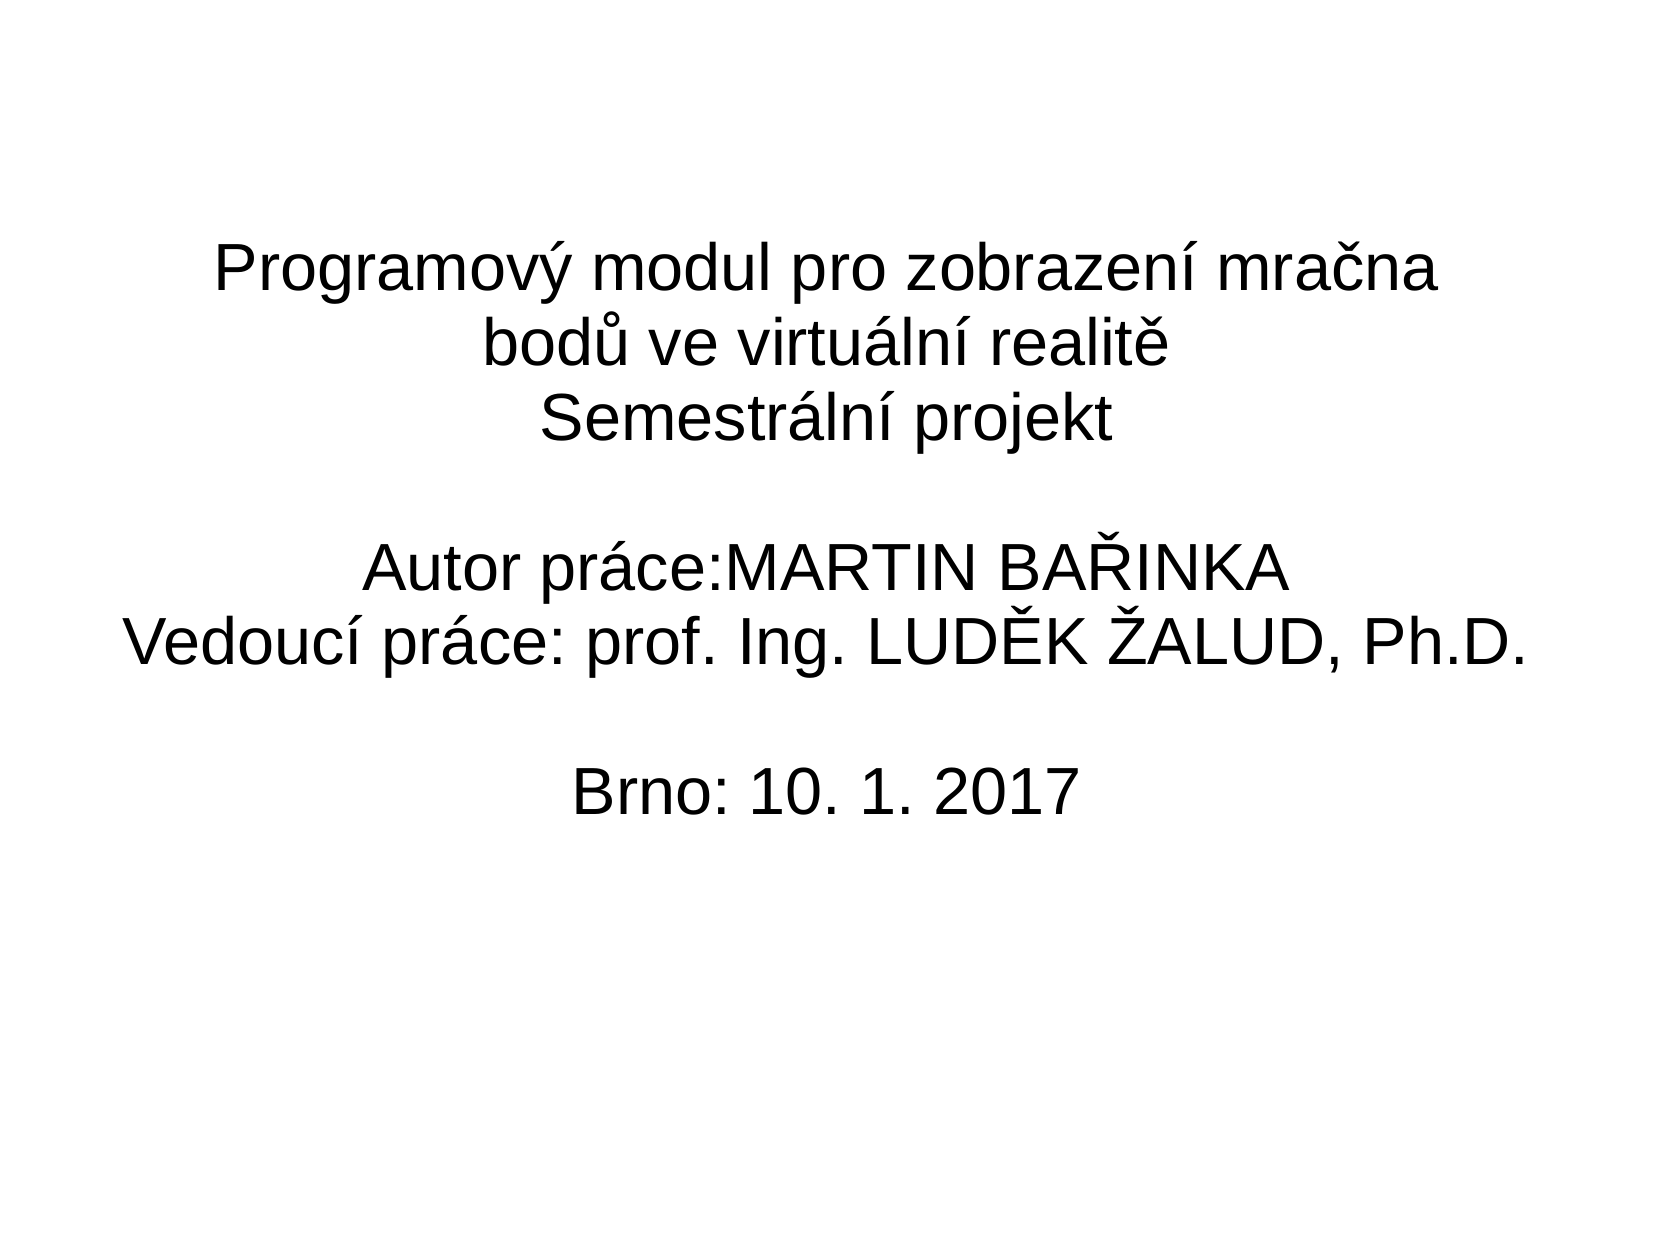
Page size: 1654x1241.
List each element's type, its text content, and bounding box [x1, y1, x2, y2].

text_box Programový modul pro zobrazení mračna bodů ve virtuální realitě Semestrální projekt Autor práce:MARTIN BAŘINKA Vedoucí práce: prof. Ing. LUDĚK ŽALUD, Ph.D. Brno: 10. 1. 2017 [82, 49, 1571, 1010]
